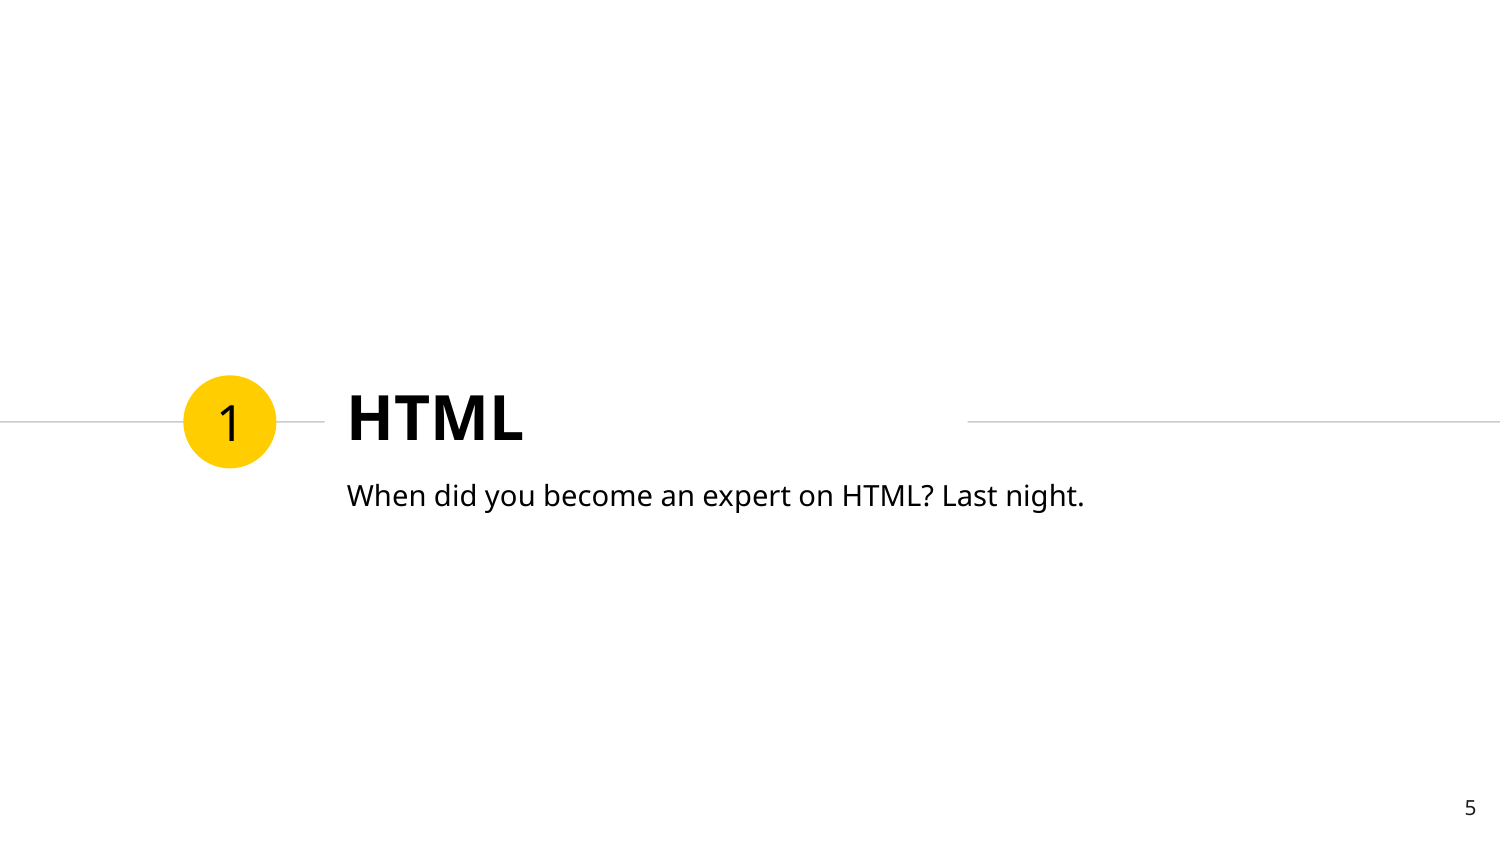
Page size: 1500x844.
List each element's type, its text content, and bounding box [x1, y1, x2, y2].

slide_number <number> [1401, 779, 1492, 844]
subtitle When did you become an expert on HTML? Last night. [331, 461, 1249, 591]
text_box 1 [186, 375, 276, 468]
title HTML [331, 277, 954, 461]
